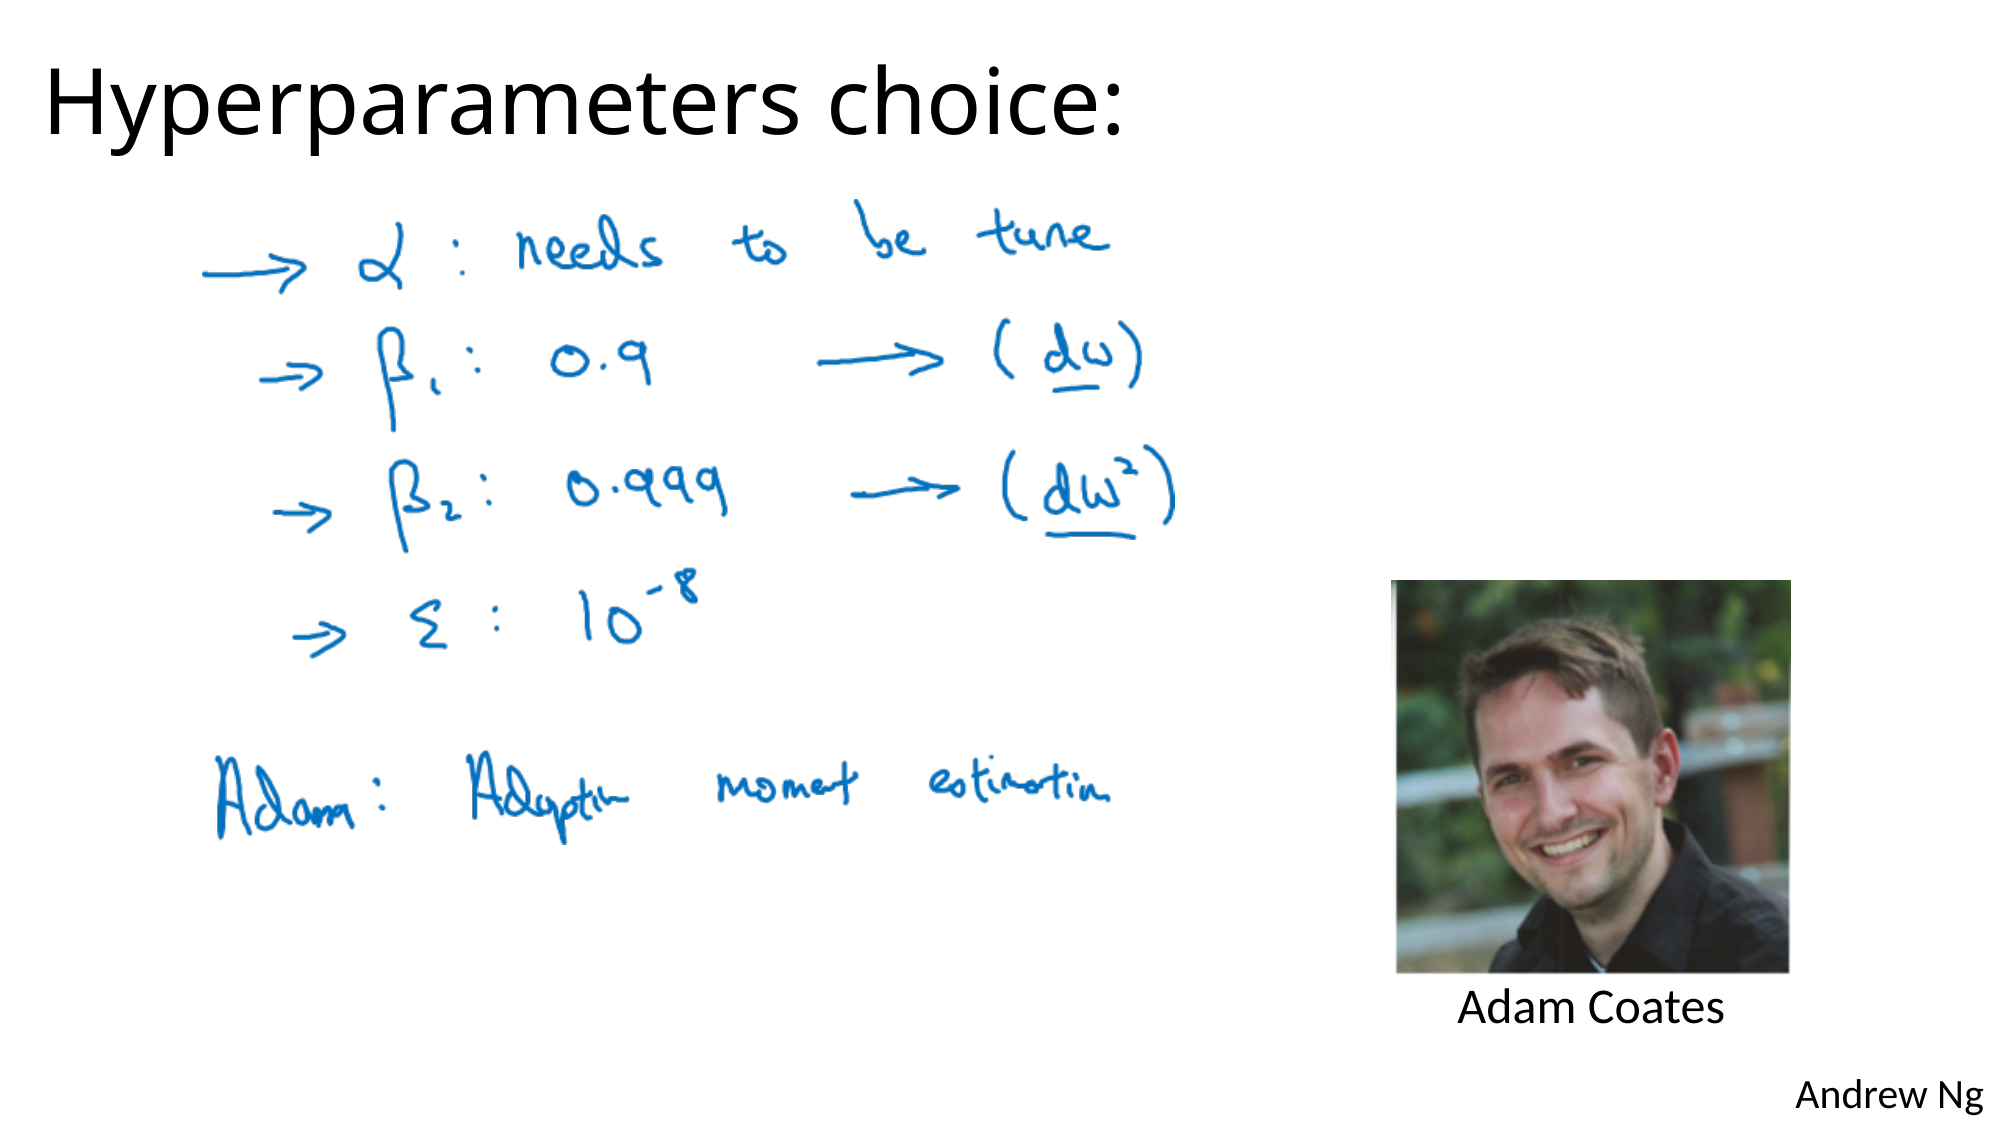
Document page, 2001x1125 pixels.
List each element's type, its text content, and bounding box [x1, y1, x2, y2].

title Hyperparameters choice: [27, 35, 1868, 253]
picture [1391, 580, 1791, 980]
picture [202, 199, 1175, 845]
text_box Adam Coates [1428, 966, 1754, 1042]
